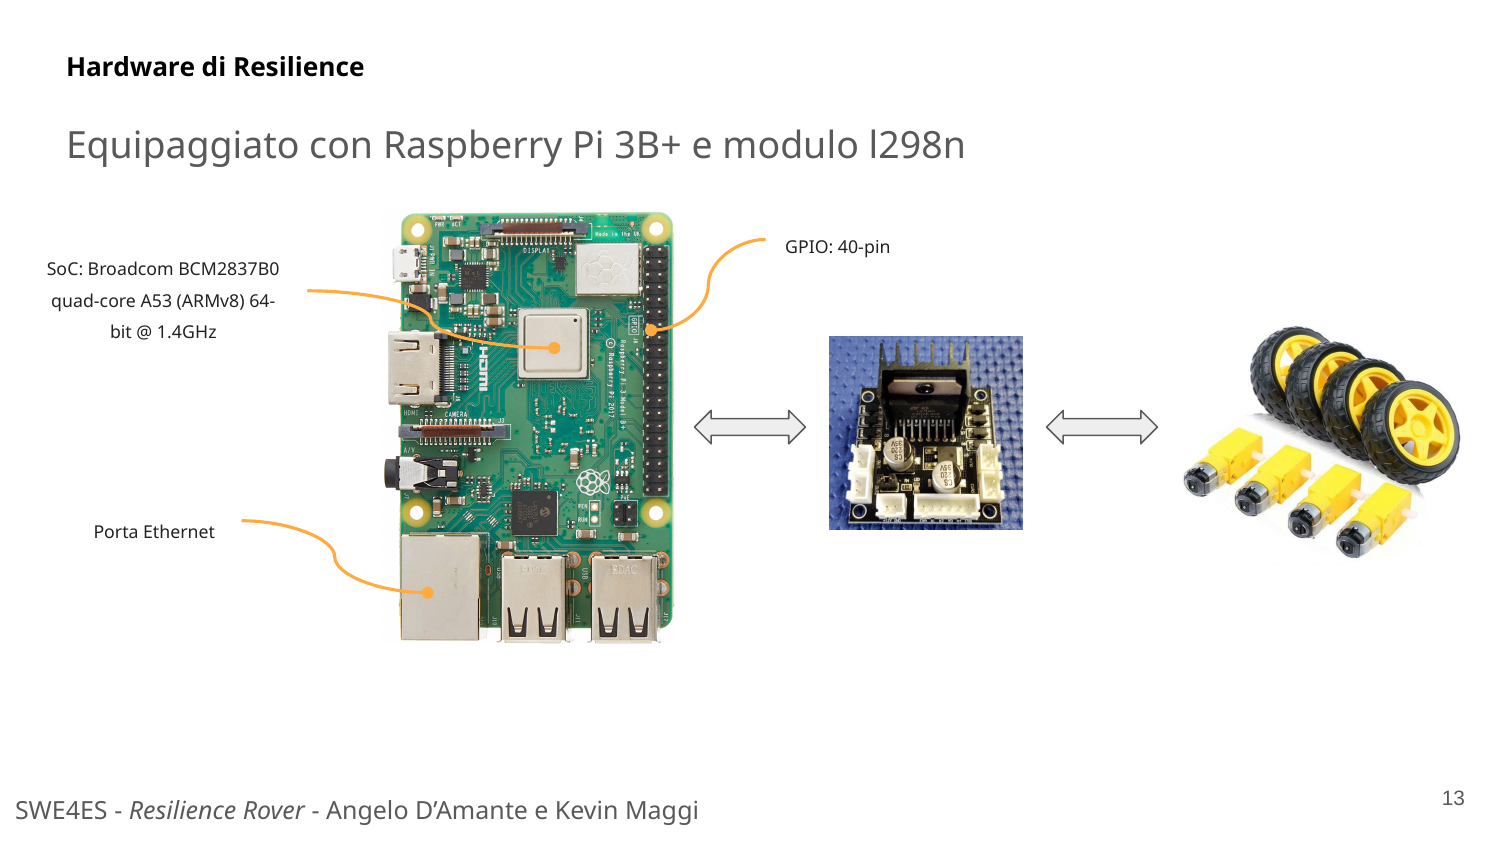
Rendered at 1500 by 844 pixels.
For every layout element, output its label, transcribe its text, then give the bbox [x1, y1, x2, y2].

text_box [694, 410, 806, 444]
picture [382, 210, 675, 644]
text_box [1046, 410, 1158, 444]
list Equipaggiato con Raspberry Pi 3B+ e modulo l298n [51, 99, 1449, 194]
text_box Porta Ethernet [67, 494, 242, 557]
picture [829, 336, 1023, 531]
text_box GPIO: 40-pin [741, 210, 935, 273]
text_box SoC: Broadcom BCM2837B0 quad-core A53 (ARMv8) 64-bit @ 1.4GHz [26, 231, 301, 358]
slide_number <number> [1389, 764, 1480, 830]
picture [1173, 289, 1469, 565]
title Hardware di Resilience [51, 35, 1449, 99]
